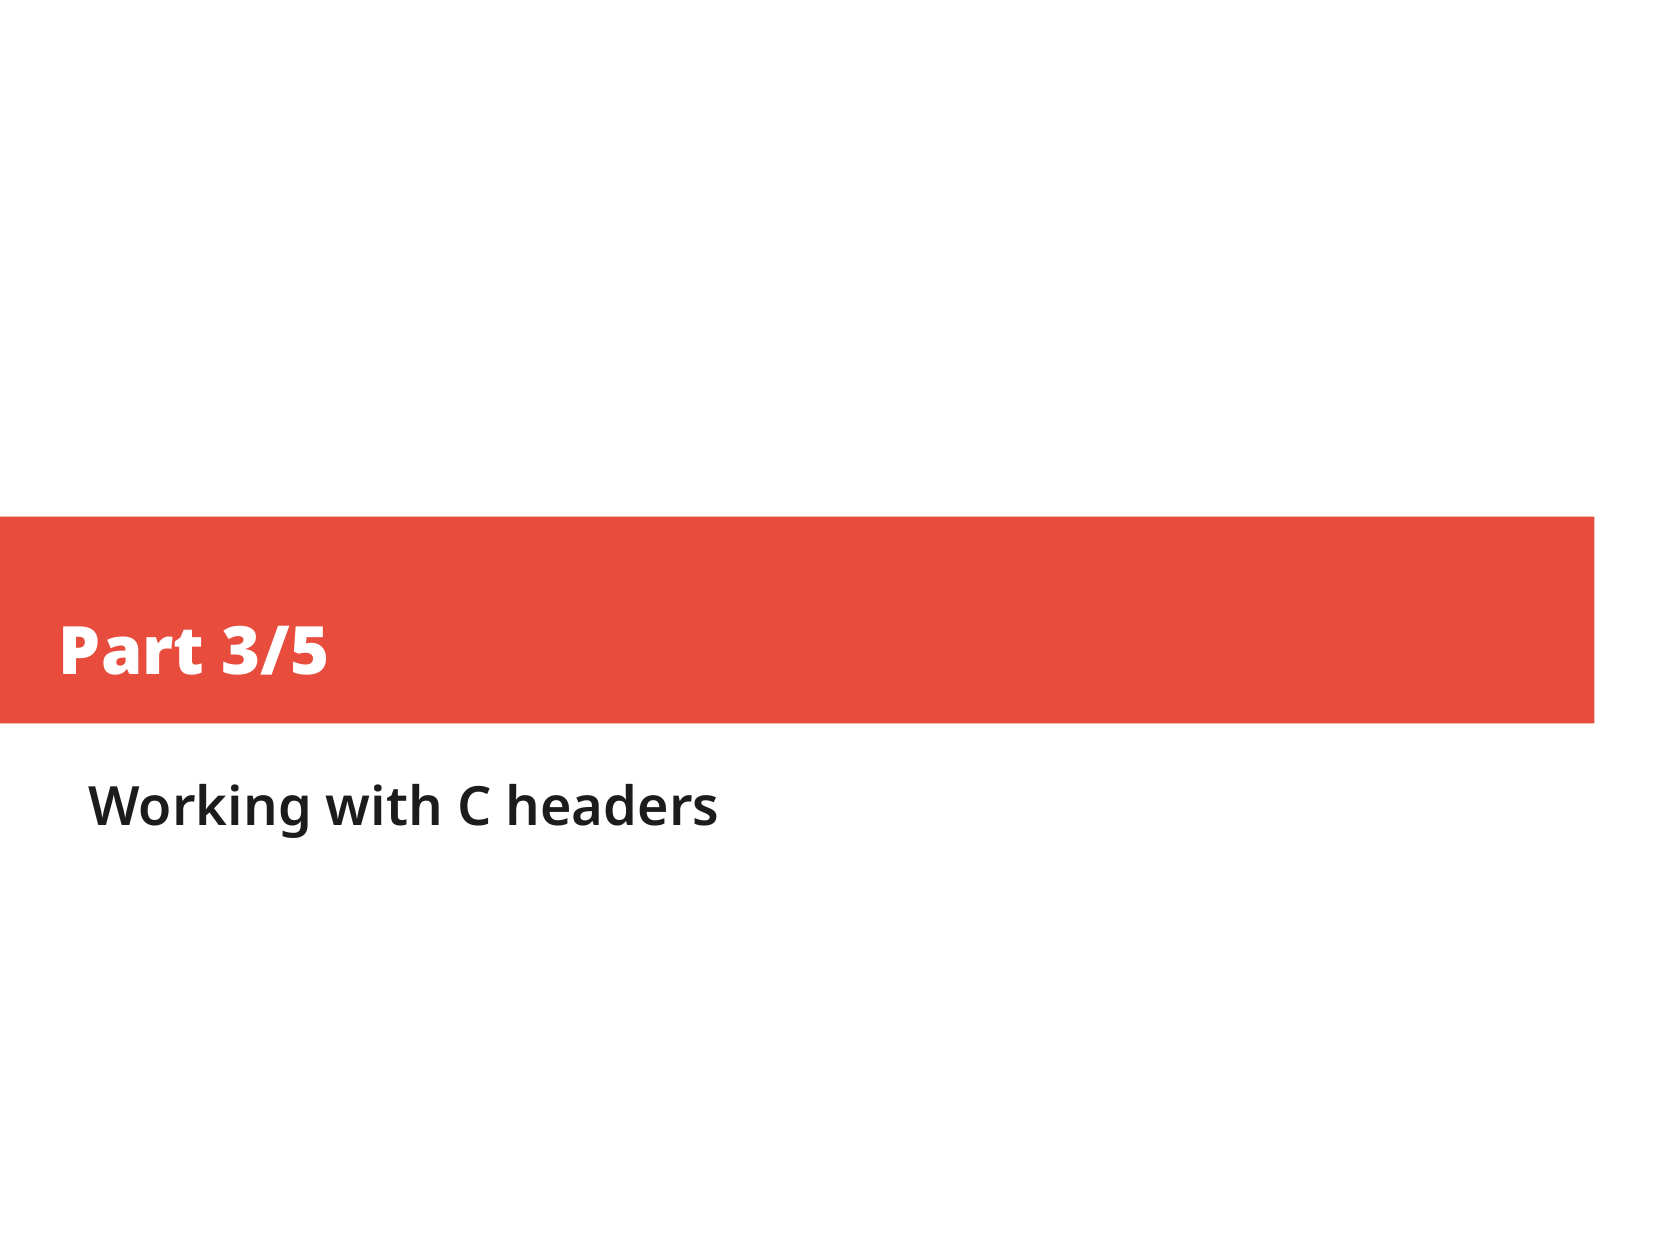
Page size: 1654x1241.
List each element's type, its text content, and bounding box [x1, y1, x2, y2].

list Working with C headers [88, 767, 1595, 1182]
title Part 3/5 [59, 546, 1595, 694]
